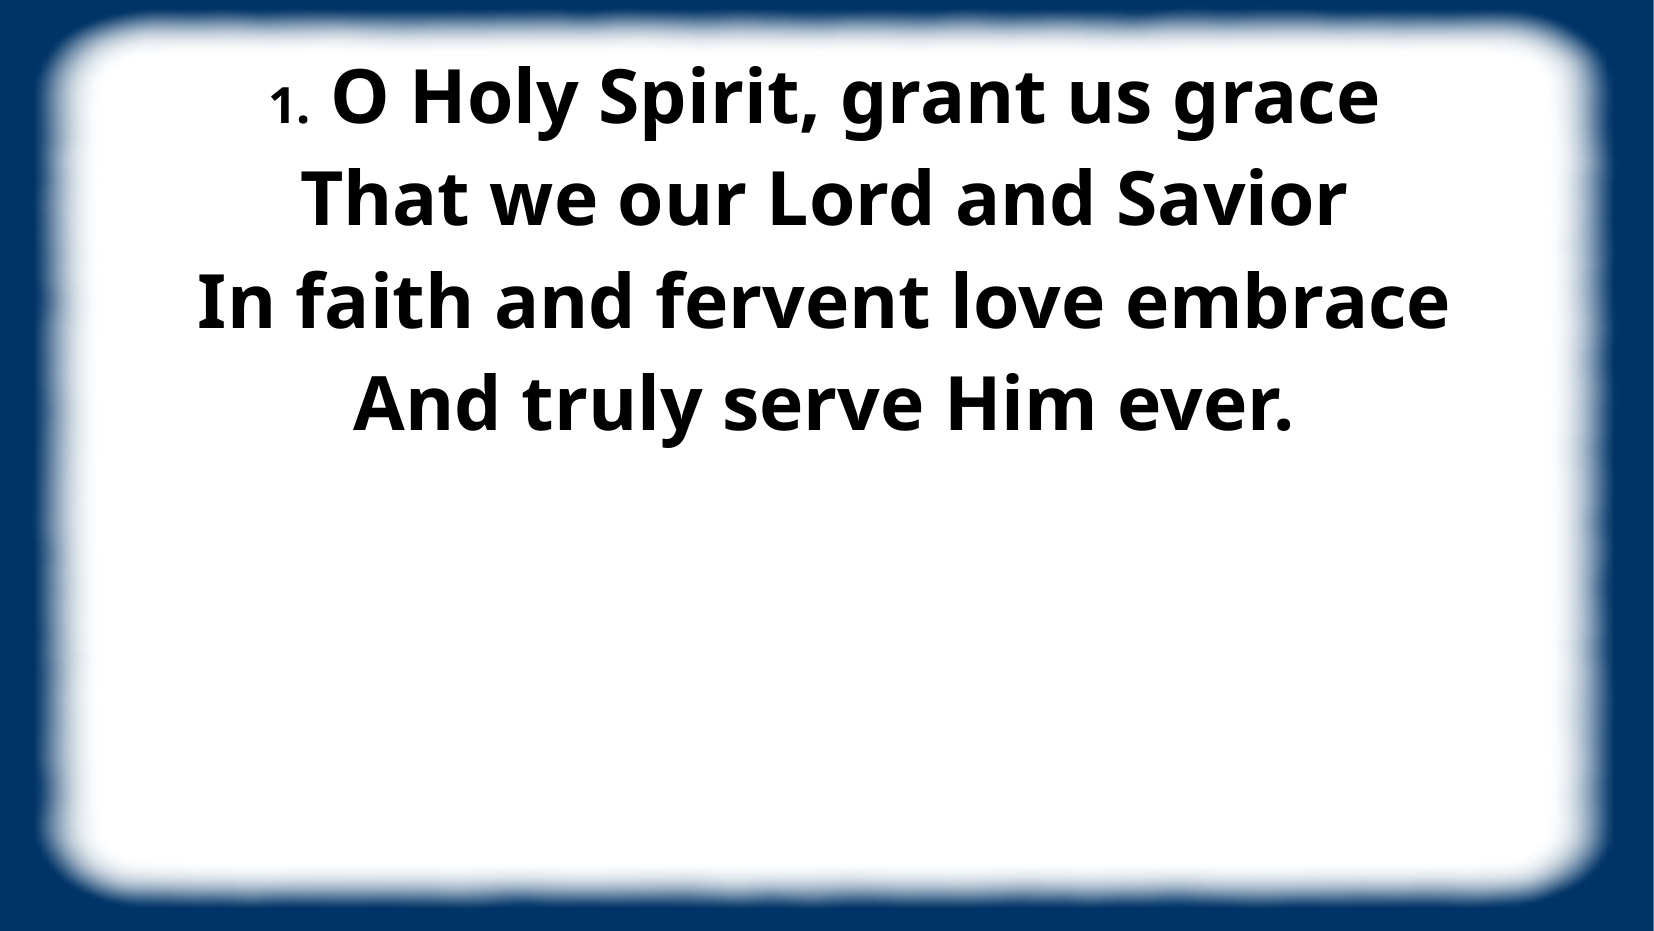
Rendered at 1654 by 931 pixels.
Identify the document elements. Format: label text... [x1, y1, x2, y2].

picture [0, 0, 1654, 931]
text_box 1. O Holy Spirit, grant us grace That we our Lord and Savior In faith and fervent love embrace And truly serve Him ever. [90, 35, 1561, 451]
